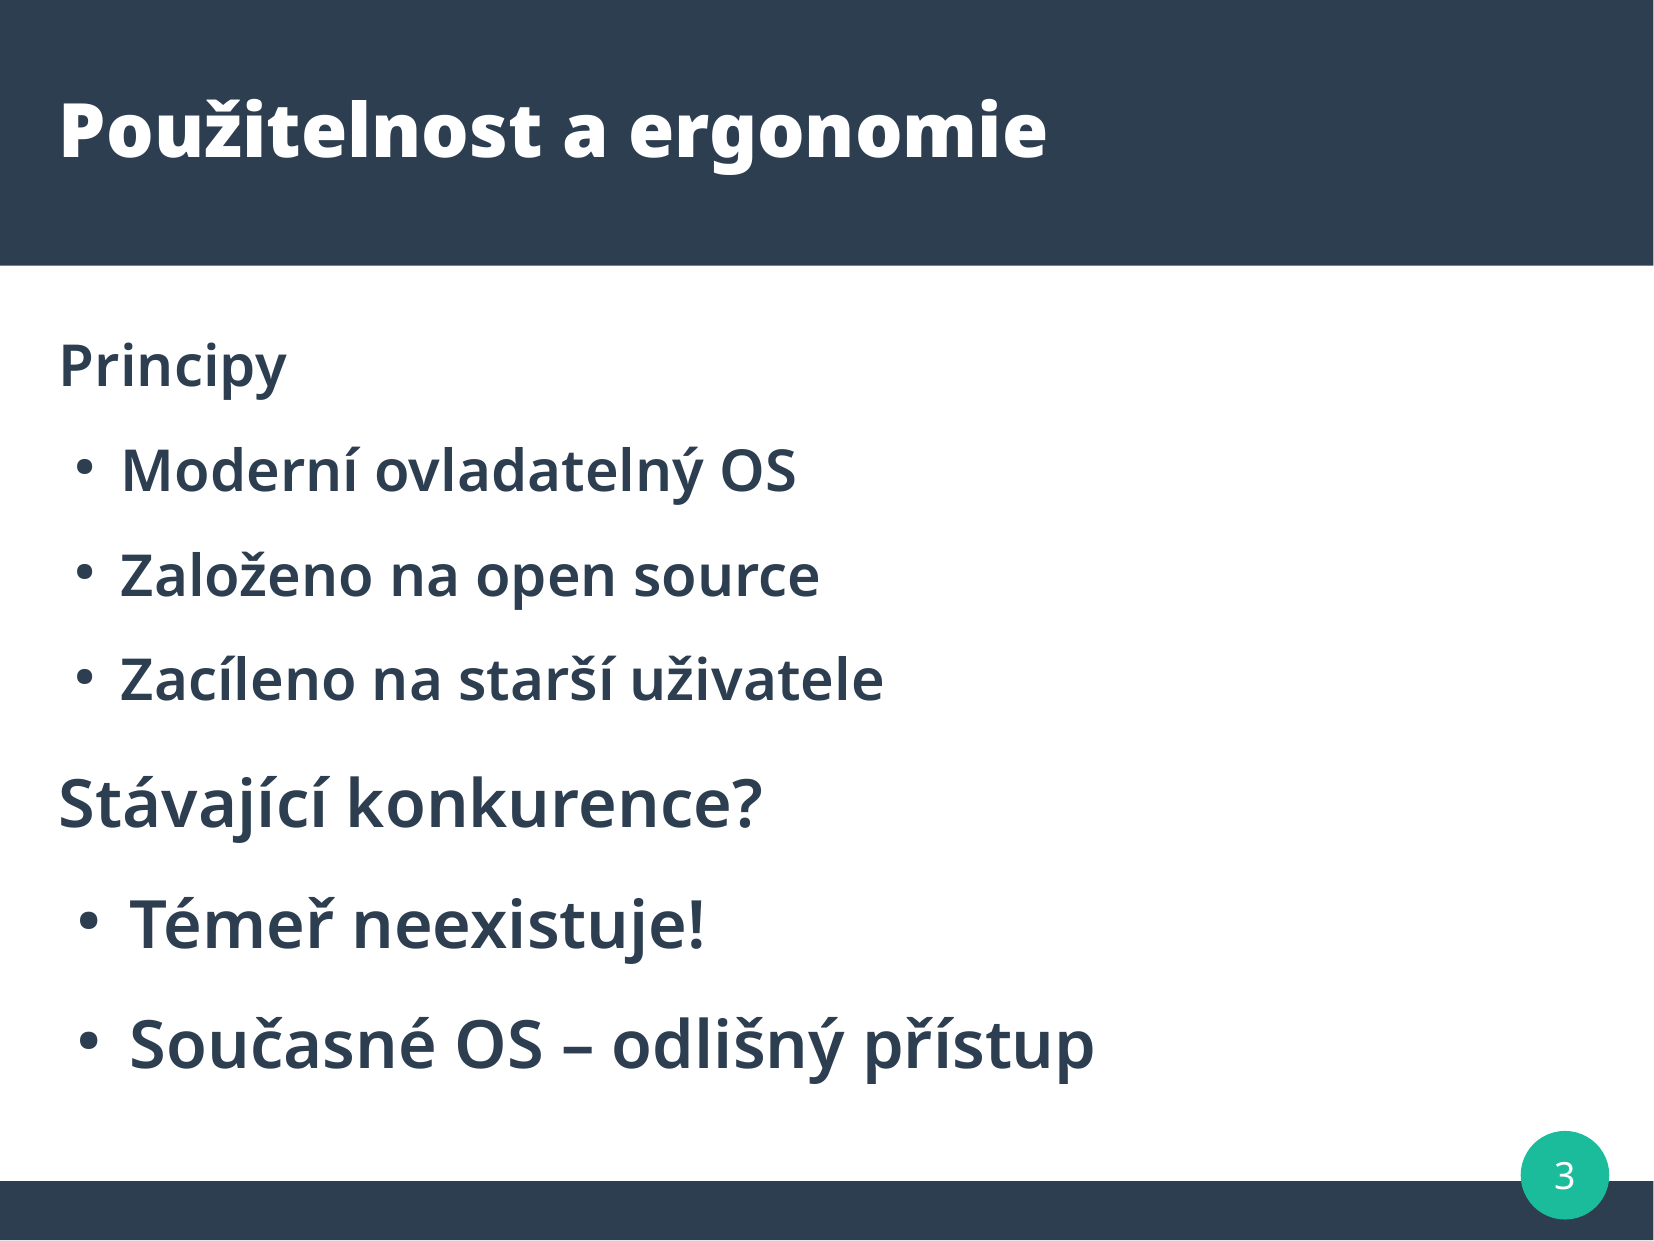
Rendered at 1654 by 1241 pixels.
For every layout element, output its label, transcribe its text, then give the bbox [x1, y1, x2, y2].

list Stávající konkurence? Témeř neexistuje! Současné OS – odlišný přístup [59, 756, 1595, 1151]
title Použitelnost a ergonomie [59, 49, 1595, 207]
list Principy Moderní ovladatelný OS Založeno na open source Zacíleno na starší uživatele [59, 324, 1595, 720]
